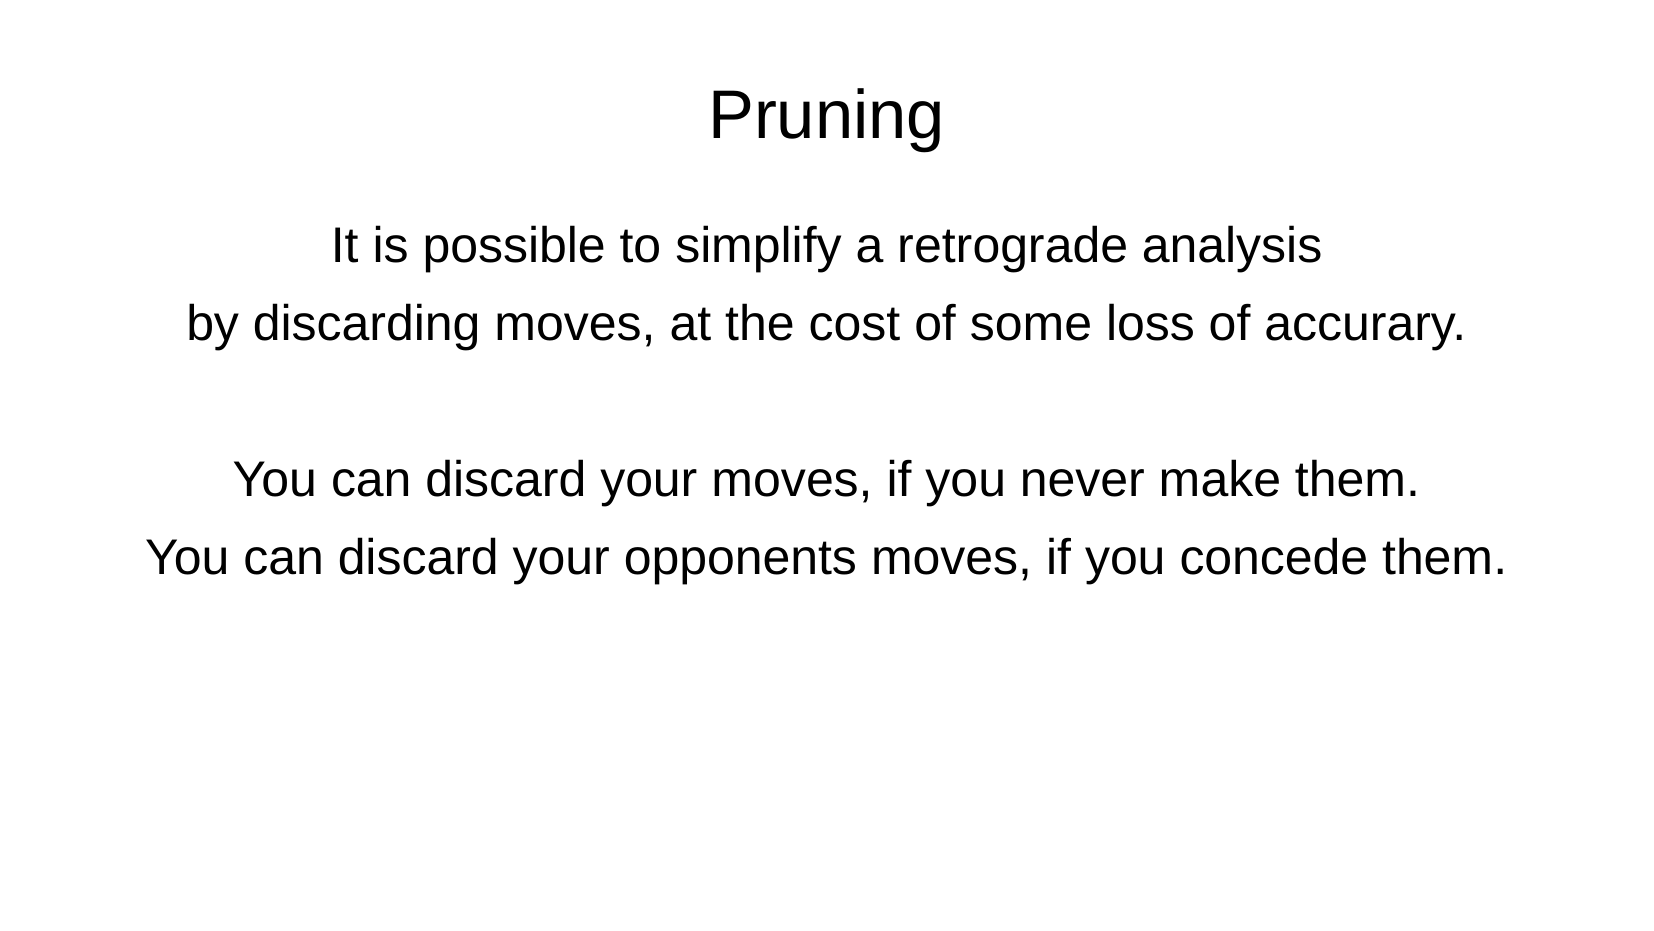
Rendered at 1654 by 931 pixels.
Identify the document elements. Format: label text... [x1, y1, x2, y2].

list It is possible to simplify a retrograde analysis by discarding moves, at the cost of some loss of accurary. You can discard your moves, if you never make them. You can discard your opponents moves, if you concede them. [82, 217, 1571, 758]
title Pruning [82, 37, 1571, 193]
